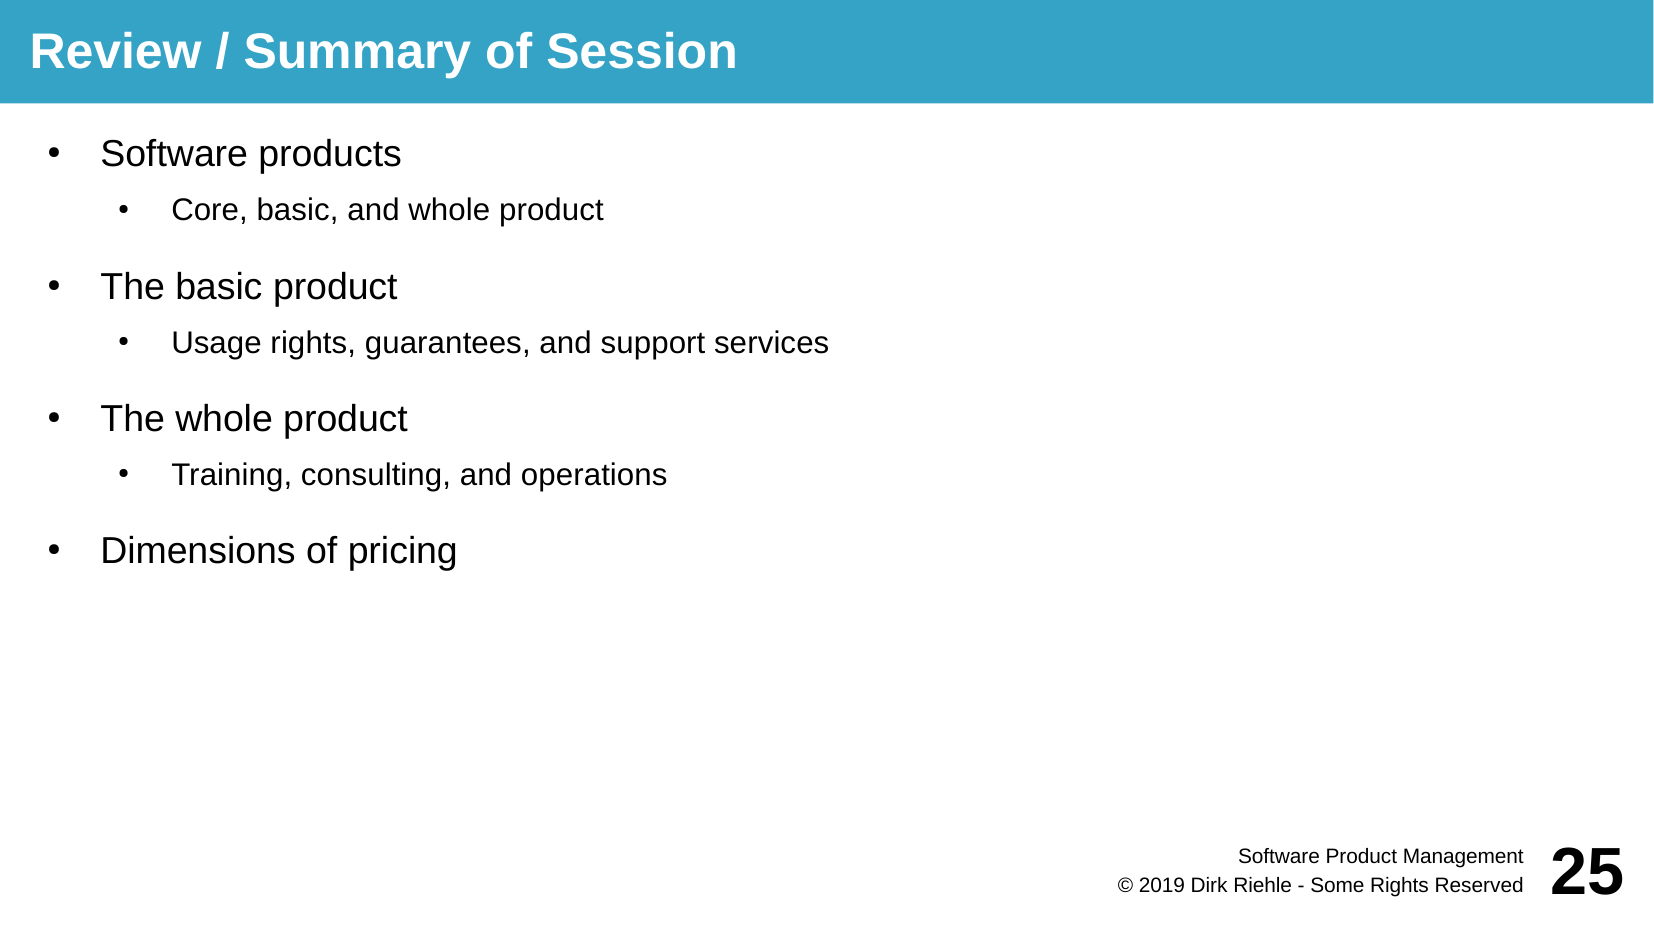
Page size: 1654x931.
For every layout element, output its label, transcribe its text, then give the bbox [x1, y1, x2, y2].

title Review / Summary of Session [0, 0, 1654, 104]
list Software products Core, basic, and whole product The basic product Usage rights, guarantees, and support services The whole product Training, consulting, and operations Dimensions of pricing [29, 132, 1625, 813]
